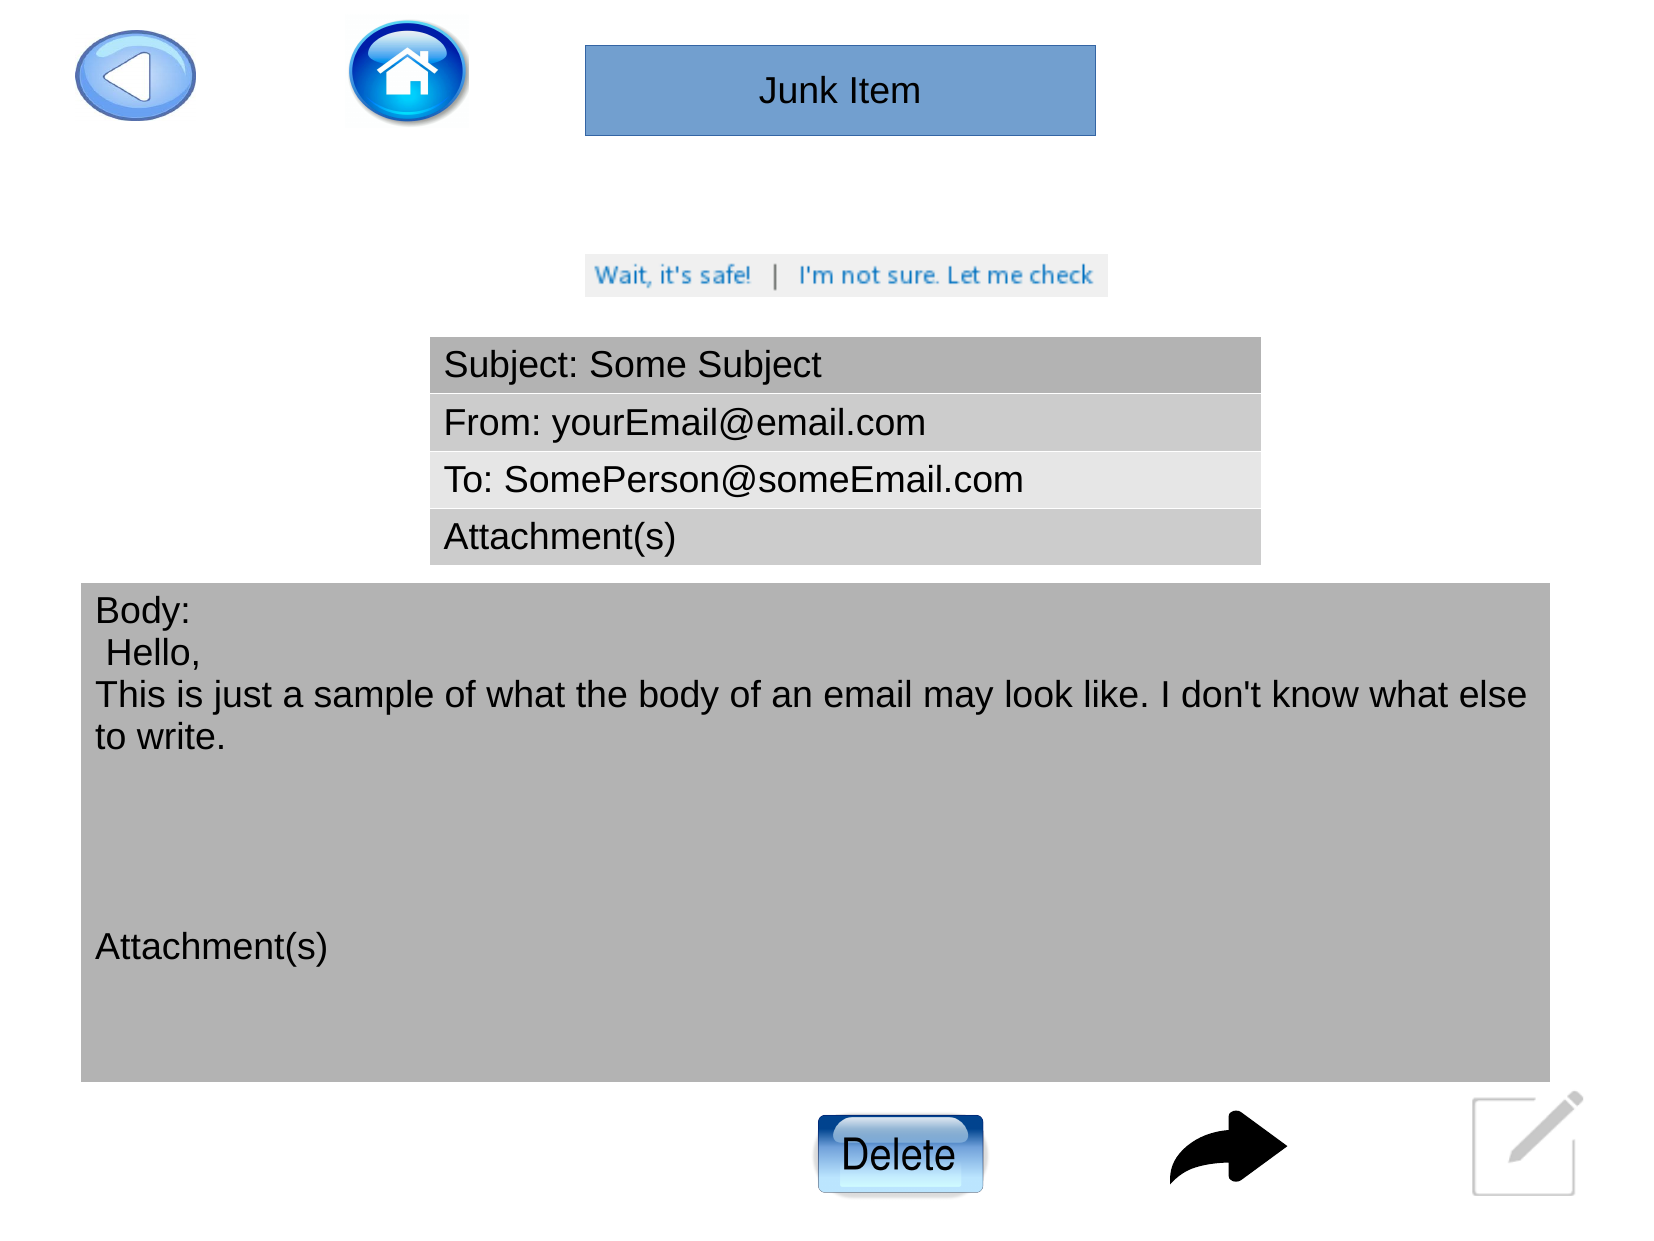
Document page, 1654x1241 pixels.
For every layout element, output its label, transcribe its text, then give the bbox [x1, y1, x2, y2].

text_box Junk Item [585, 45, 1096, 136]
table_header Body: Hello, This is just a sample of what the body of an email may look like. I don't know what else to write. Attachment(s) [81, 583, 1550, 1082]
picture [810, 1110, 991, 1201]
picture [75, 30, 196, 121]
table_cell To: SomePerson@someEmail.com [430, 452, 1261, 508]
table_cell From: yourEmail@email.com [430, 394, 1261, 451]
table_cell Attachment(s) [430, 509, 1261, 565]
picture [1170, 1095, 1288, 1201]
picture [345, 14, 469, 128]
table_header Subject: Some Subject [430, 337, 1261, 393]
picture [1425, 1080, 1636, 1201]
picture [585, 254, 1108, 297]
